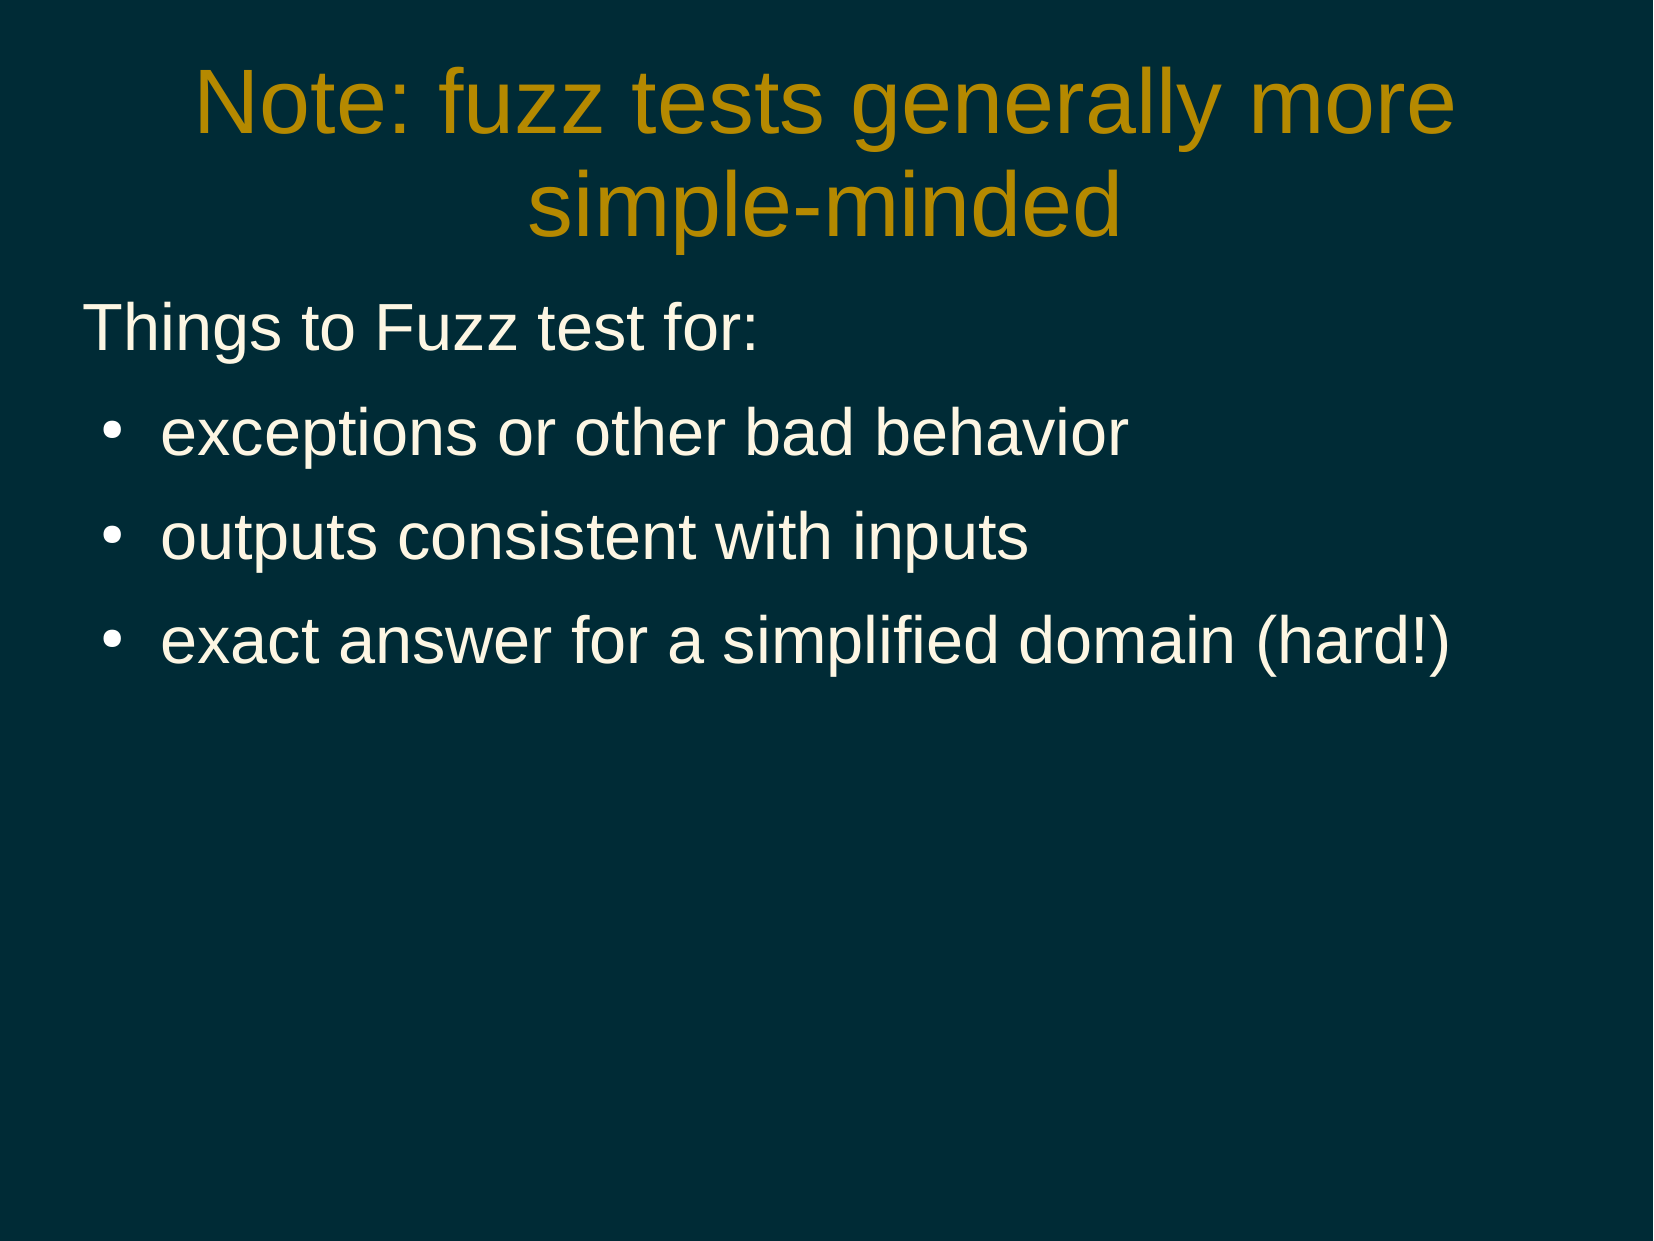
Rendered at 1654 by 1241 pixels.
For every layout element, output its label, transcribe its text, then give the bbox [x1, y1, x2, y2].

title Note: fuzz tests generally more simple-minded [82, 49, 1571, 257]
list Things to Fuzz test for: exceptions or other bad behavior outputs consistent with inputs exact answer for a simplified domain (hard!) [82, 290, 1571, 1109]
